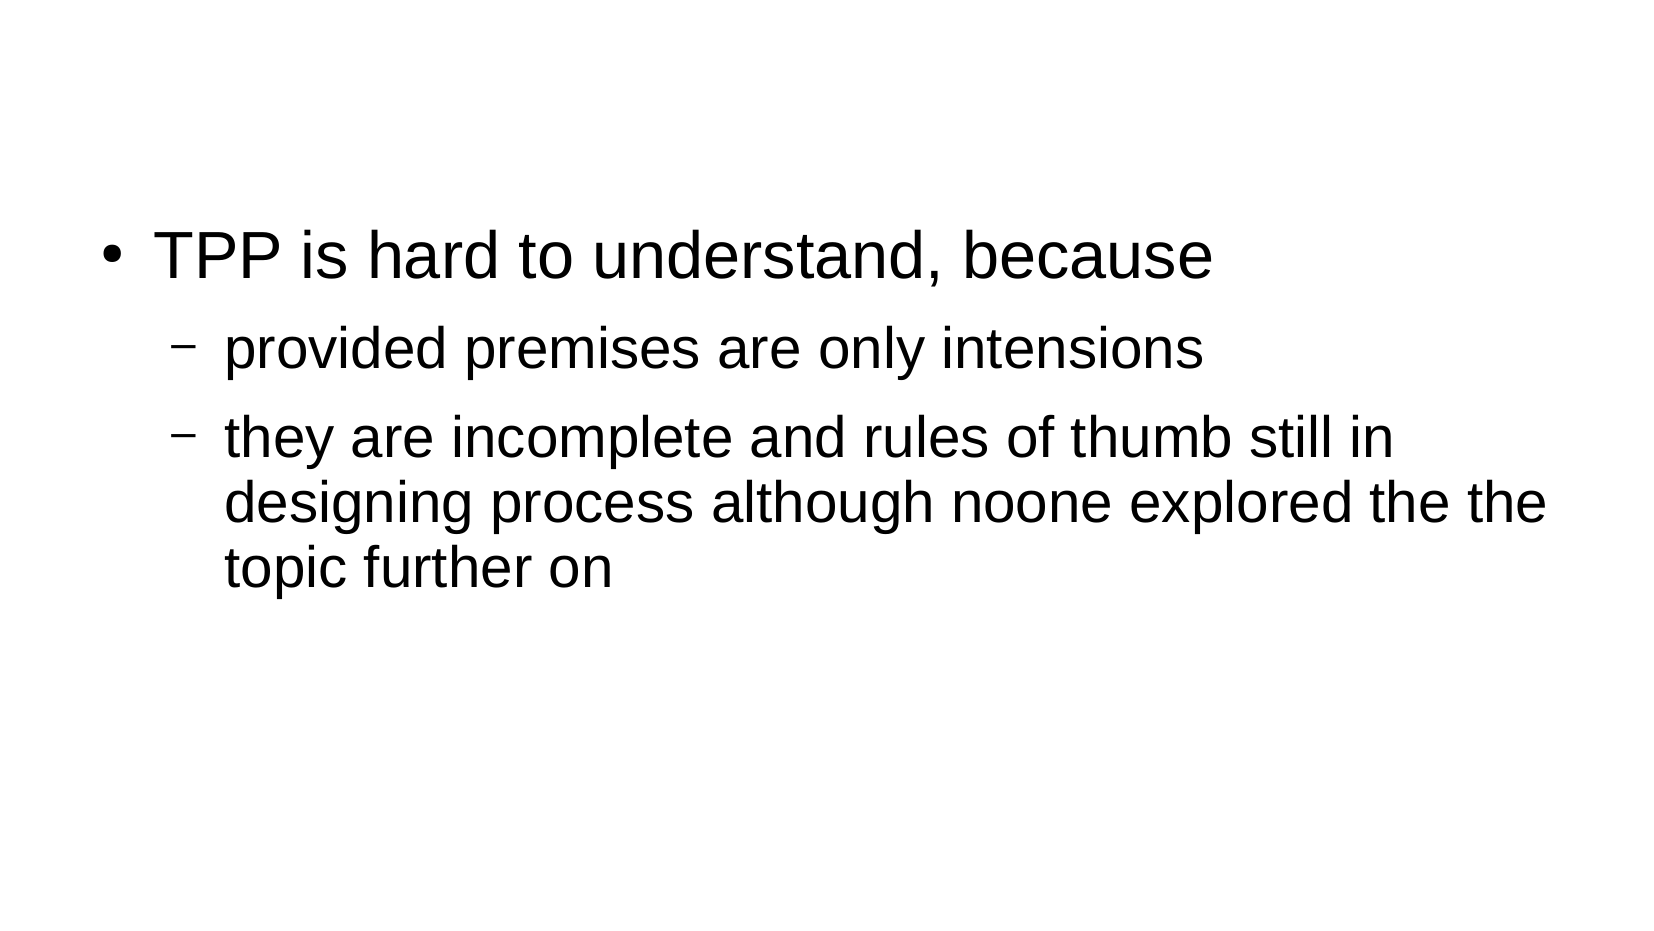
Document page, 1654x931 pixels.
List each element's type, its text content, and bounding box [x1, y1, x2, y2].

list TPP is hard to understand, because provided premises are only intensions they are incomplete and rules of thumb still in designing process although noone explored the the topic further on [82, 217, 1571, 758]
